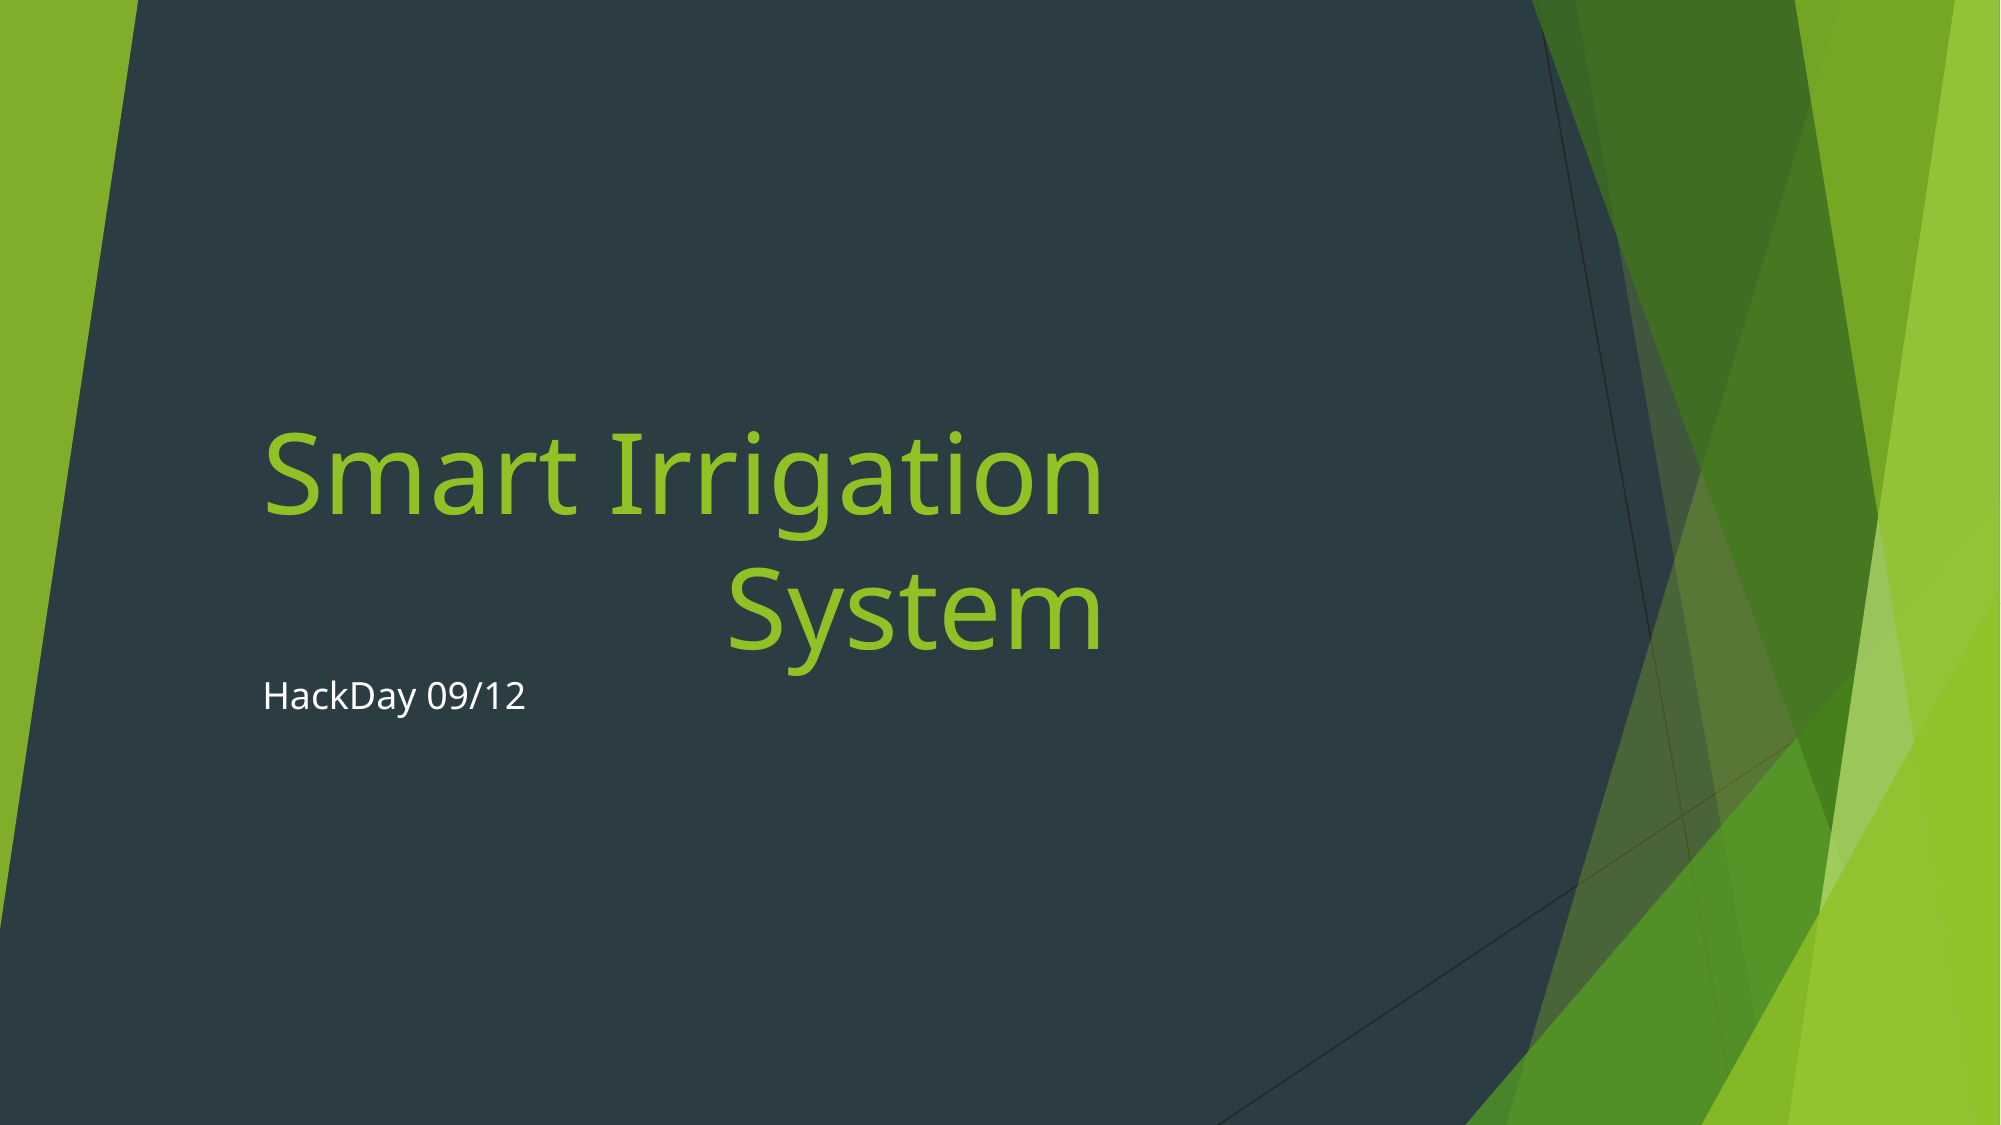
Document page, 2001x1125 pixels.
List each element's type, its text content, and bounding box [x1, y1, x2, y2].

subtitle HackDay 09/12 [247, 664, 1522, 845]
title Smart Irrigation System [247, 394, 1522, 664]
